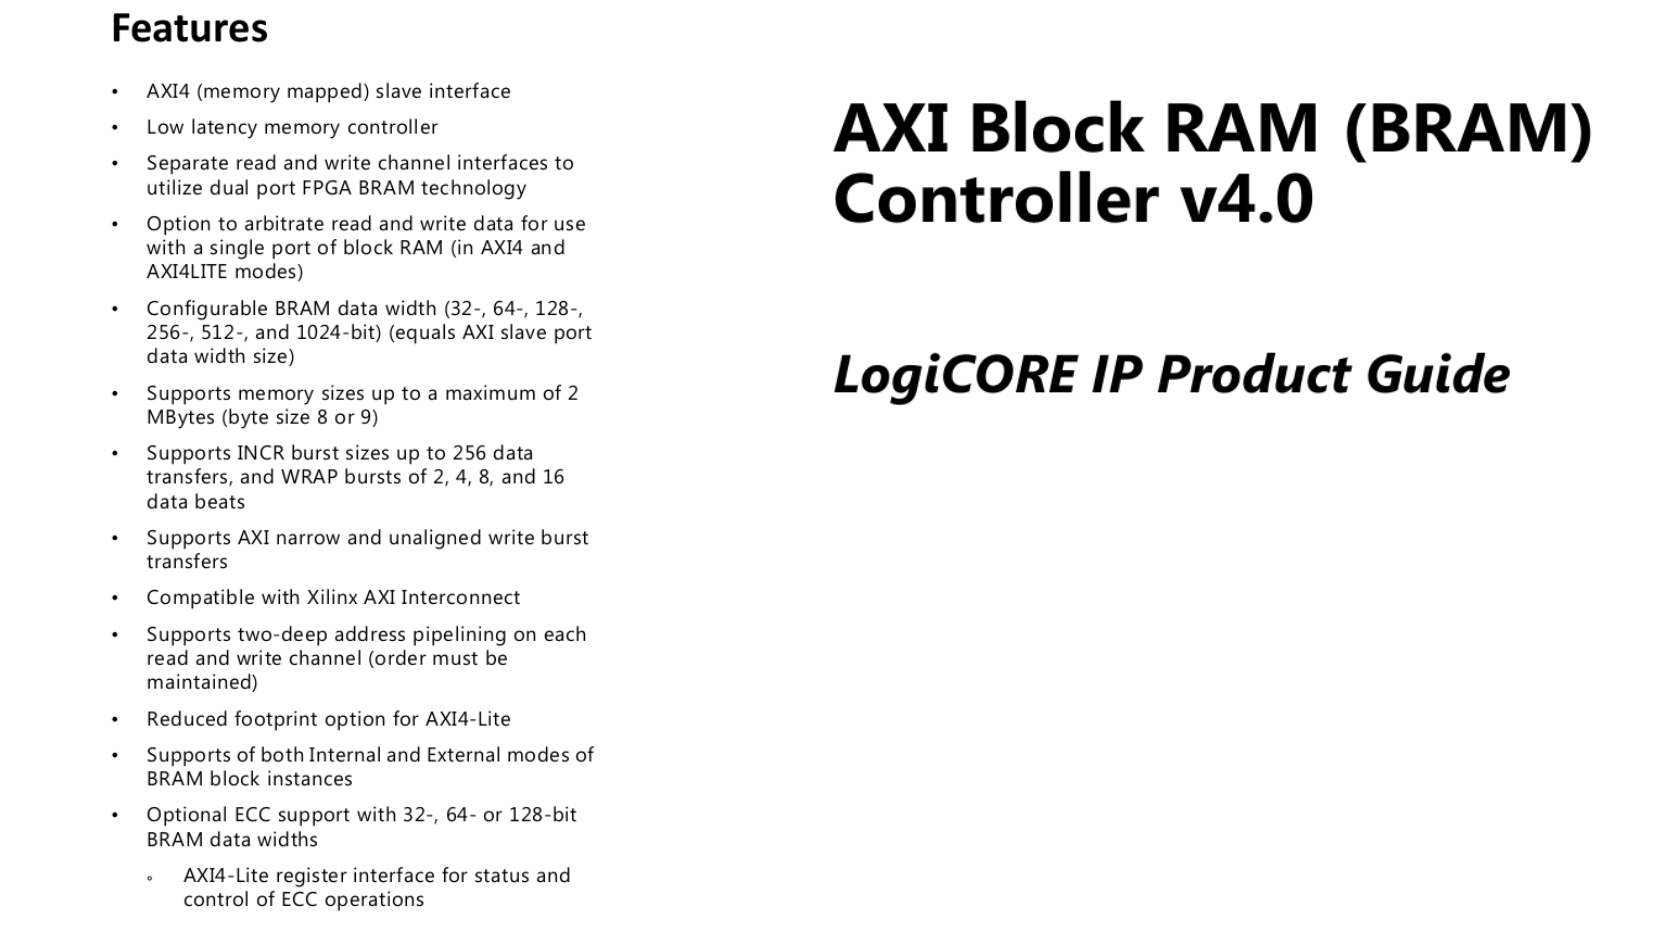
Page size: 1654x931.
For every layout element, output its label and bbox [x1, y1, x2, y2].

picture [811, 75, 1637, 427]
picture [75, 0, 622, 931]
